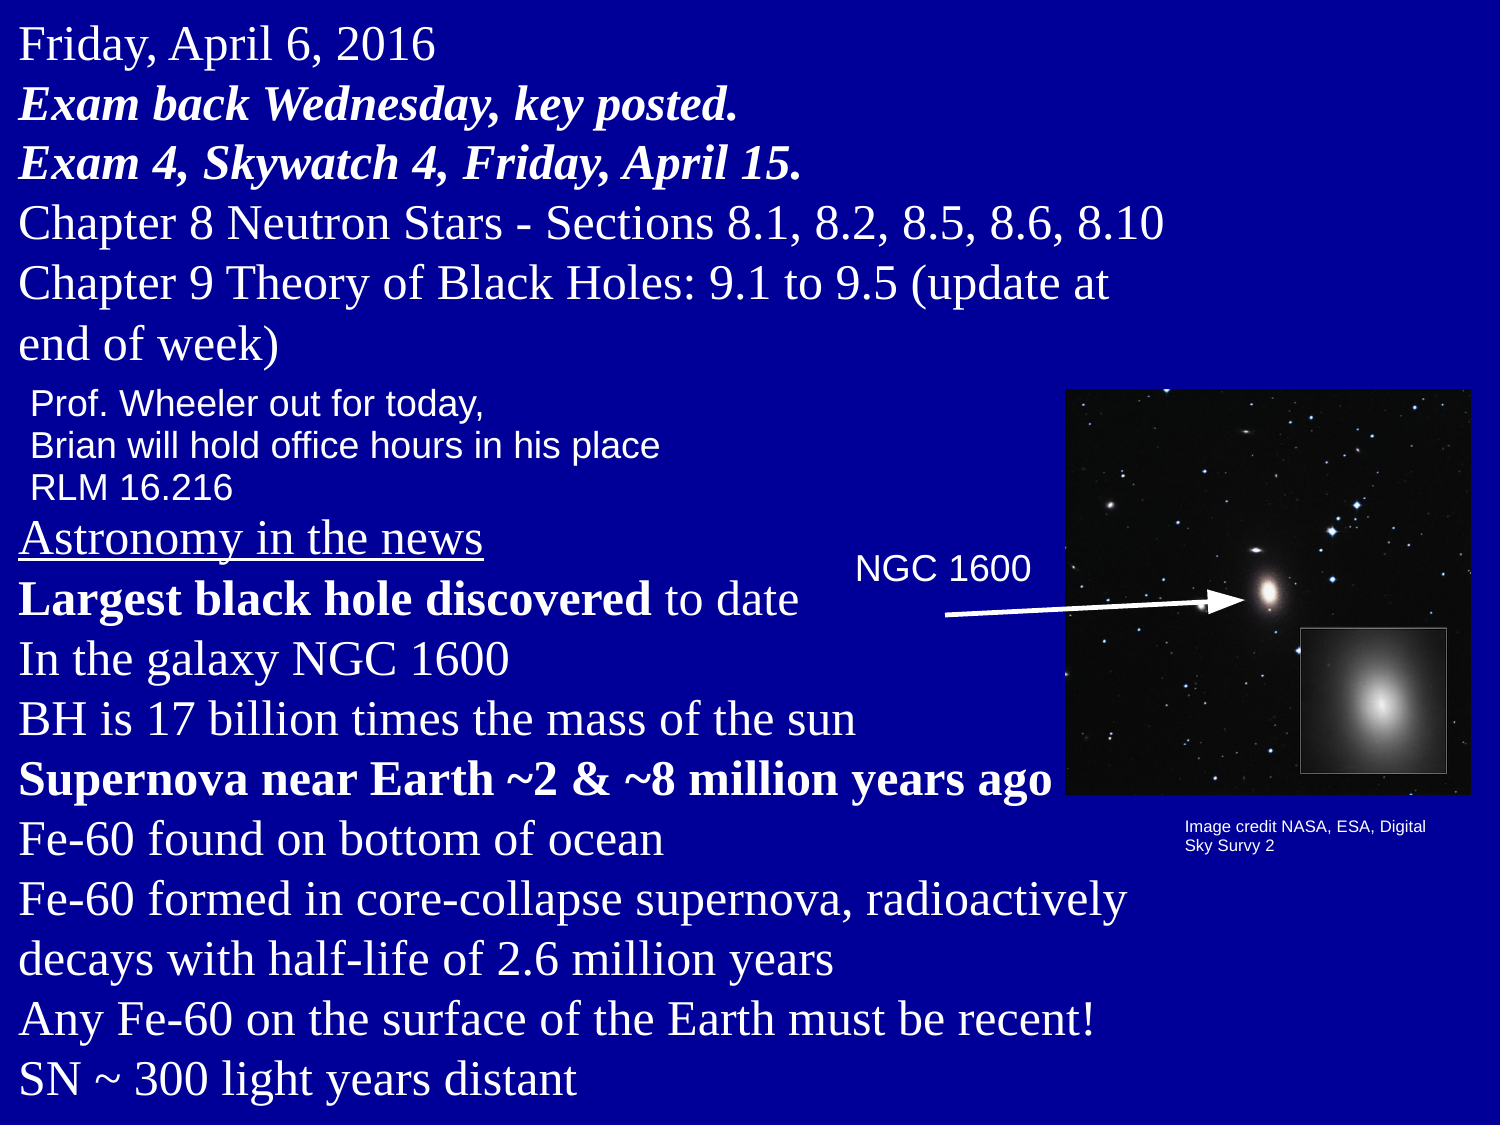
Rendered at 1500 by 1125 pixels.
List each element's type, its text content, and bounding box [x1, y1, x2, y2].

text_box Image credit NASA, ESA, Digital Sky Survy 2 [1170, 810, 1471, 863]
text_box Prof. Wheeler out for today, Brian will hold office hours in his place RLM 16.216 [15, 375, 721, 600]
text_box Friday, April 6, 2016 Exam back Wednesday, key posted. Exam 4, Skywatch 4, Friday, April 15. Chapter 8 Neutron Stars - Sections 8.1, 8.2, 8.5, 8.6, 8.10 Chapter 9 Theory of Black Holes: 9.1 to 9.5 (update at end of week) Astronomy in the news Largest black hole discovered to date In the galaxy NGC 1600 BH is 17 billion times the mass of the sun Supernova near Earth ~2 & ~8 million years ago Fe-60 found on bottom of ocean Fe-60 formed in core-collapse supernova, radioactively decays with half-life of 2.6 million years Any Fe-60 on the surface of the Earth must be recent! SN ~ 300 light years distant [3, 2, 1188, 963]
picture [1065, 389, 1471, 795]
text_box NGC 1600 [840, 539, 1051, 597]
